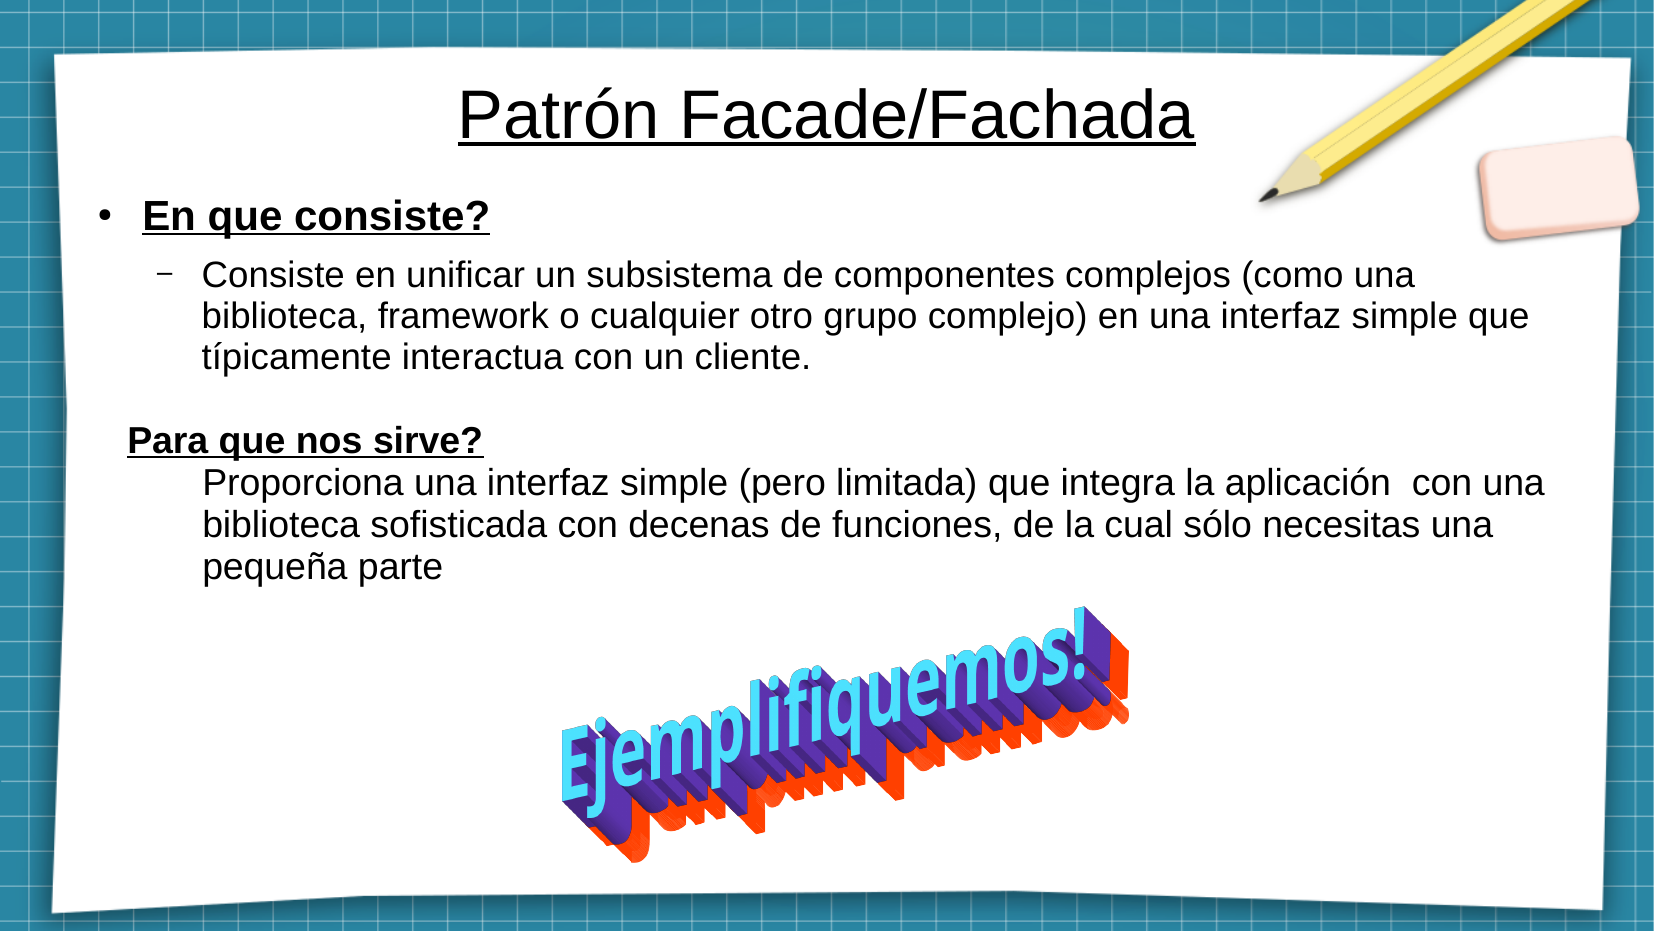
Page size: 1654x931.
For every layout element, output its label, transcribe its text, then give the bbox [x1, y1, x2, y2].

list En que consiste? Consiste en unificar un subsistema de componentes complejos (como una biblioteca, framework o cualquier otro grupo complejo) en una interfaz simple que típicamente interactua con un cliente. [82, 192, 1571, 463]
text_box Para que nos sirve? Proporciona una interfaz simple (pero limitada) que integra la aplicación con una biblioteca sofisticada con decenas de funciones, de la cual sólo necesitas una pequeña parte [112, 412, 1576, 601]
picture [0, 0, 1654, 931]
title Patrón Facade/Fachada [82, 37, 1571, 192]
